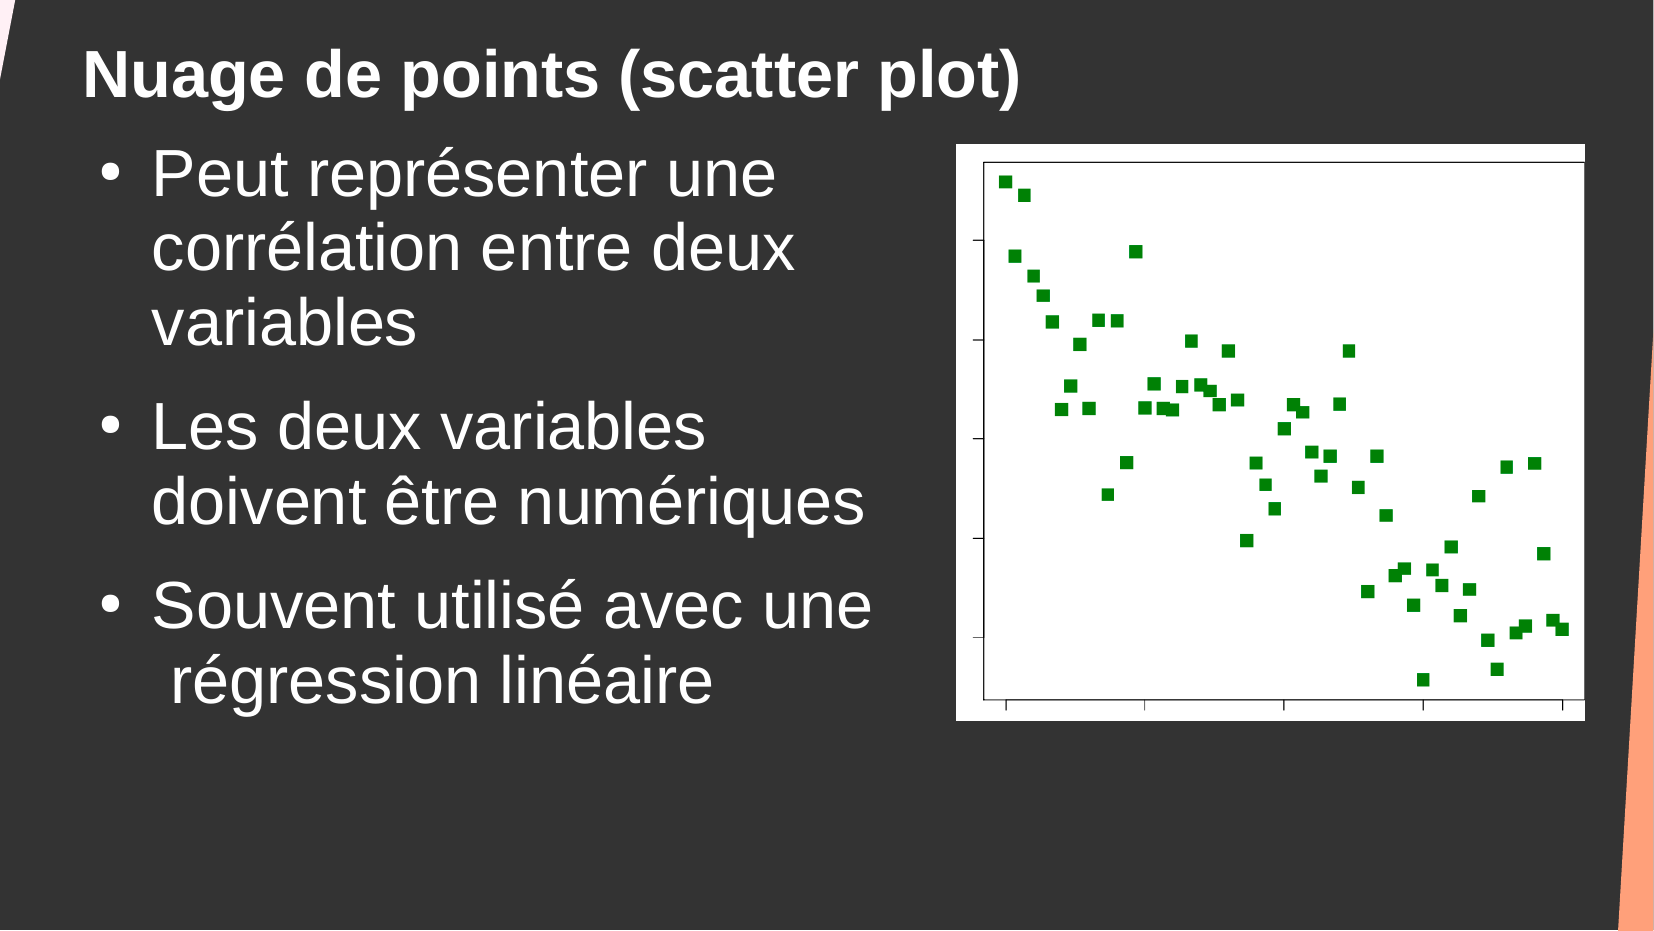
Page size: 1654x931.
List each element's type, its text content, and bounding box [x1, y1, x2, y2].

picture [956, 144, 1585, 721]
text_box [0, 0, 16, 80]
text_box [1618, 320, 1654, 931]
title Nuage de points (scatter plot) [82, 37, 1571, 115]
list Peut représenter une corrélation entre deux variables Les deux variables doivent être numériques Souvent utilisé avec une régression linéaire [80, 135, 886, 815]
